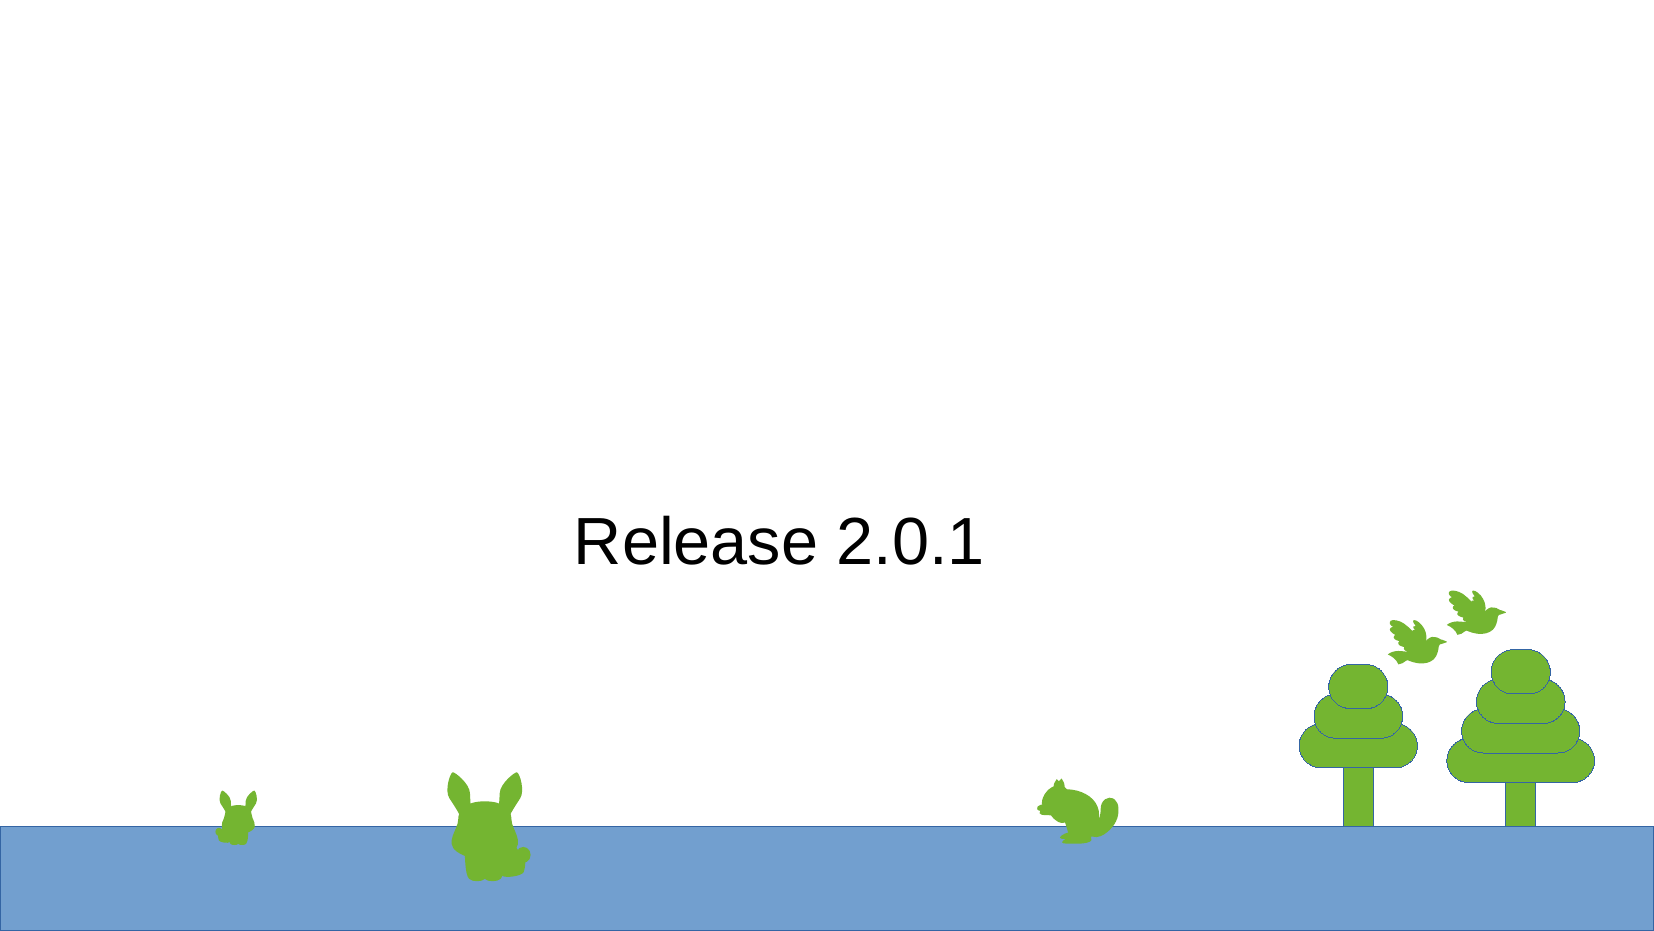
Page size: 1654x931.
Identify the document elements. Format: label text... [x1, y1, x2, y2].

subtitle Release 2.0.1 [47, 212, 1512, 871]
